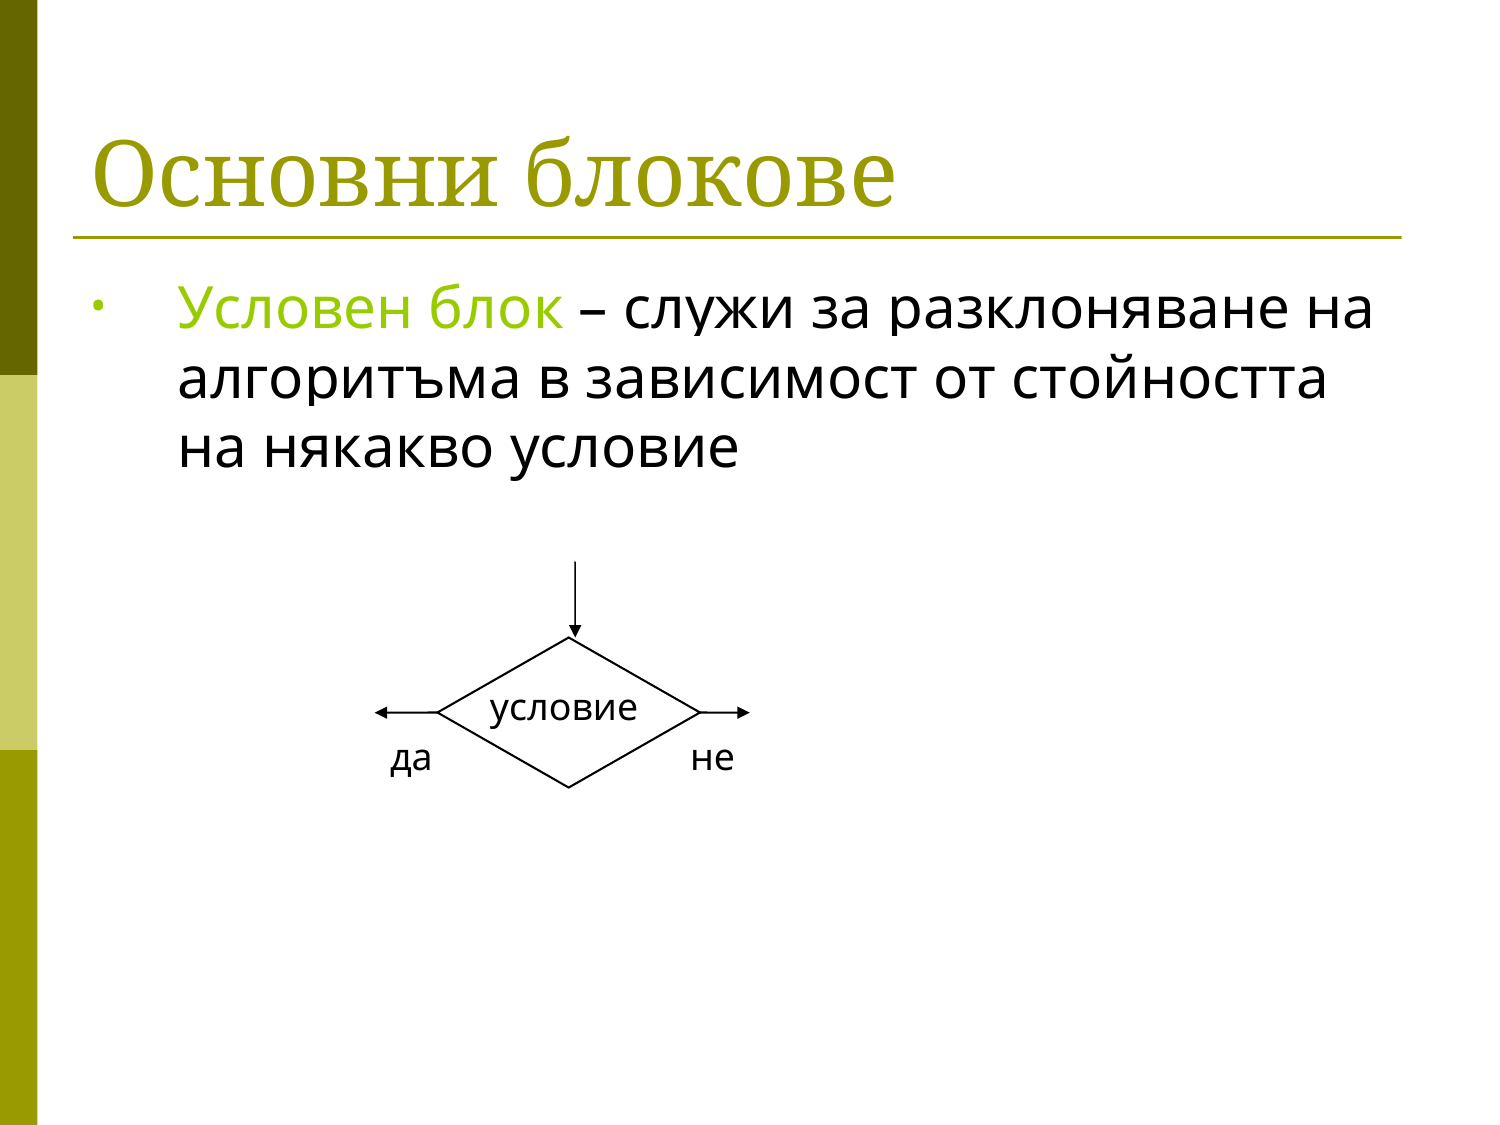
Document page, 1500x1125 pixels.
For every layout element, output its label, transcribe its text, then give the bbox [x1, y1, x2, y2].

text_box условие [475, 674, 654, 736]
list Условен блок – служи за разклоняване на алгоритъма в зависимост от стойността на някакво условие [75, 262, 1426, 1006]
text_box не [675, 724, 751, 786]
text_box да [375, 724, 448, 786]
title Основни блокове [75, 45, 1426, 233]
